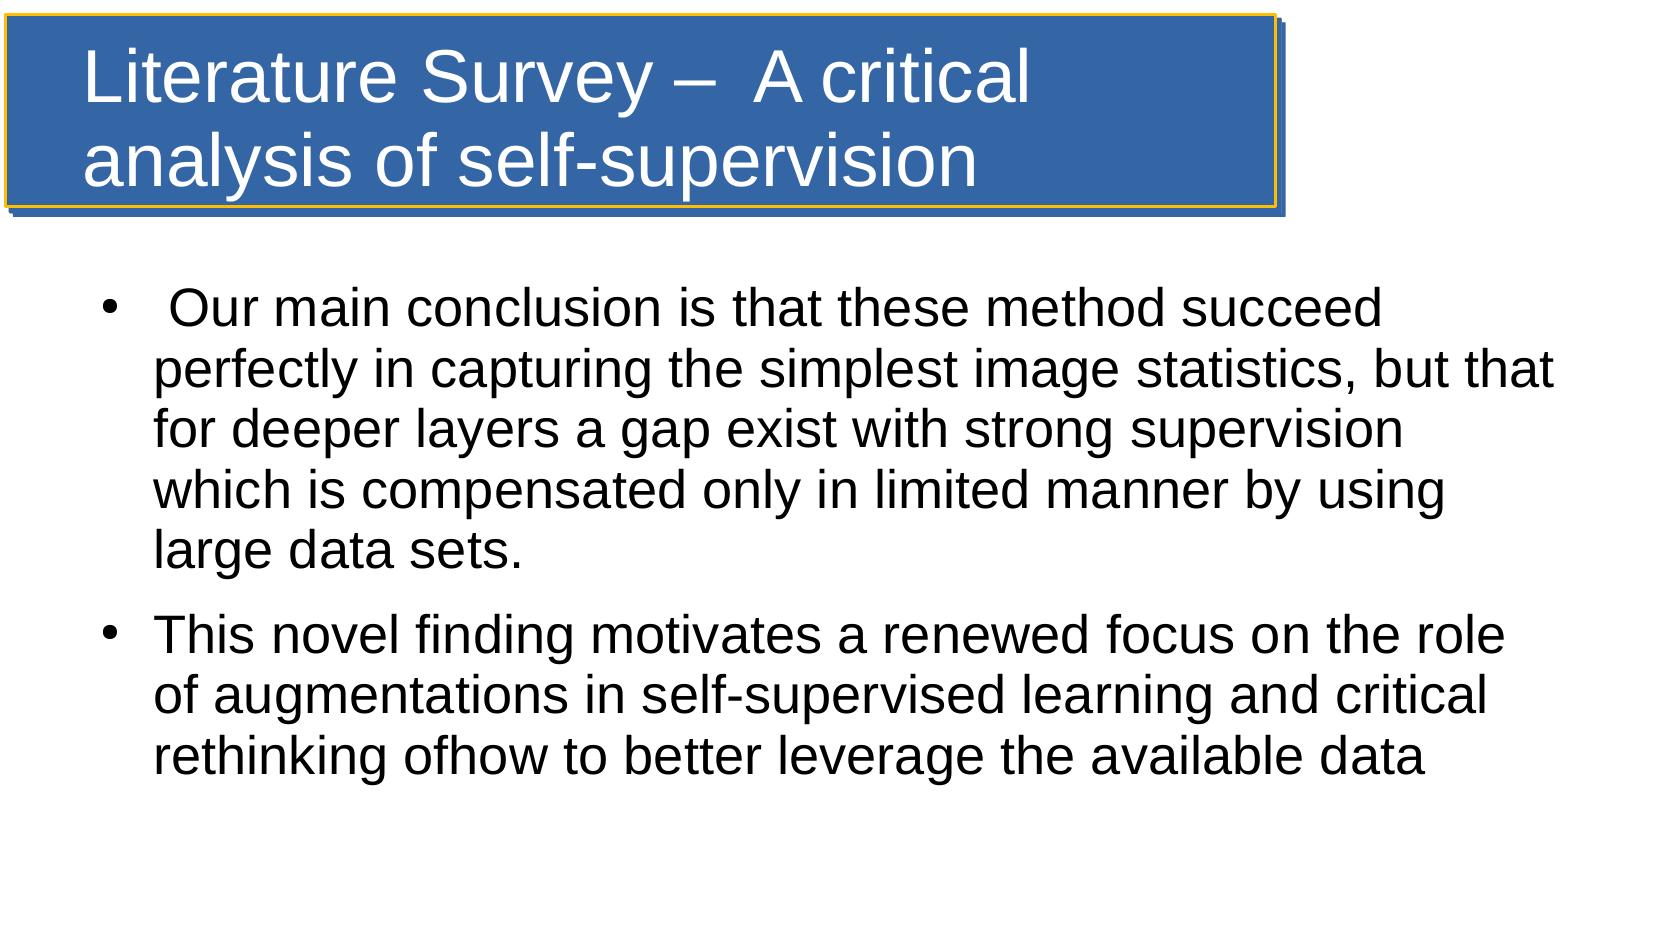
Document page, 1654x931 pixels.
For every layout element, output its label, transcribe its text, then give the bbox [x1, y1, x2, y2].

list Our main conclusion is that these method succeed perfectly in capturing the simplest image statistics, but that for deeper layers a gap exist with strong supervision which is compensated only in limited manner by using large data sets. This novel finding motivates a renewed focus on the role of augmentations in self-supervised learning and critical rethinking ofhow to better leverage the available data [82, 277, 1560, 839]
title Literature Survey – A critical analysis of self-supervision [82, 34, 1235, 203]
